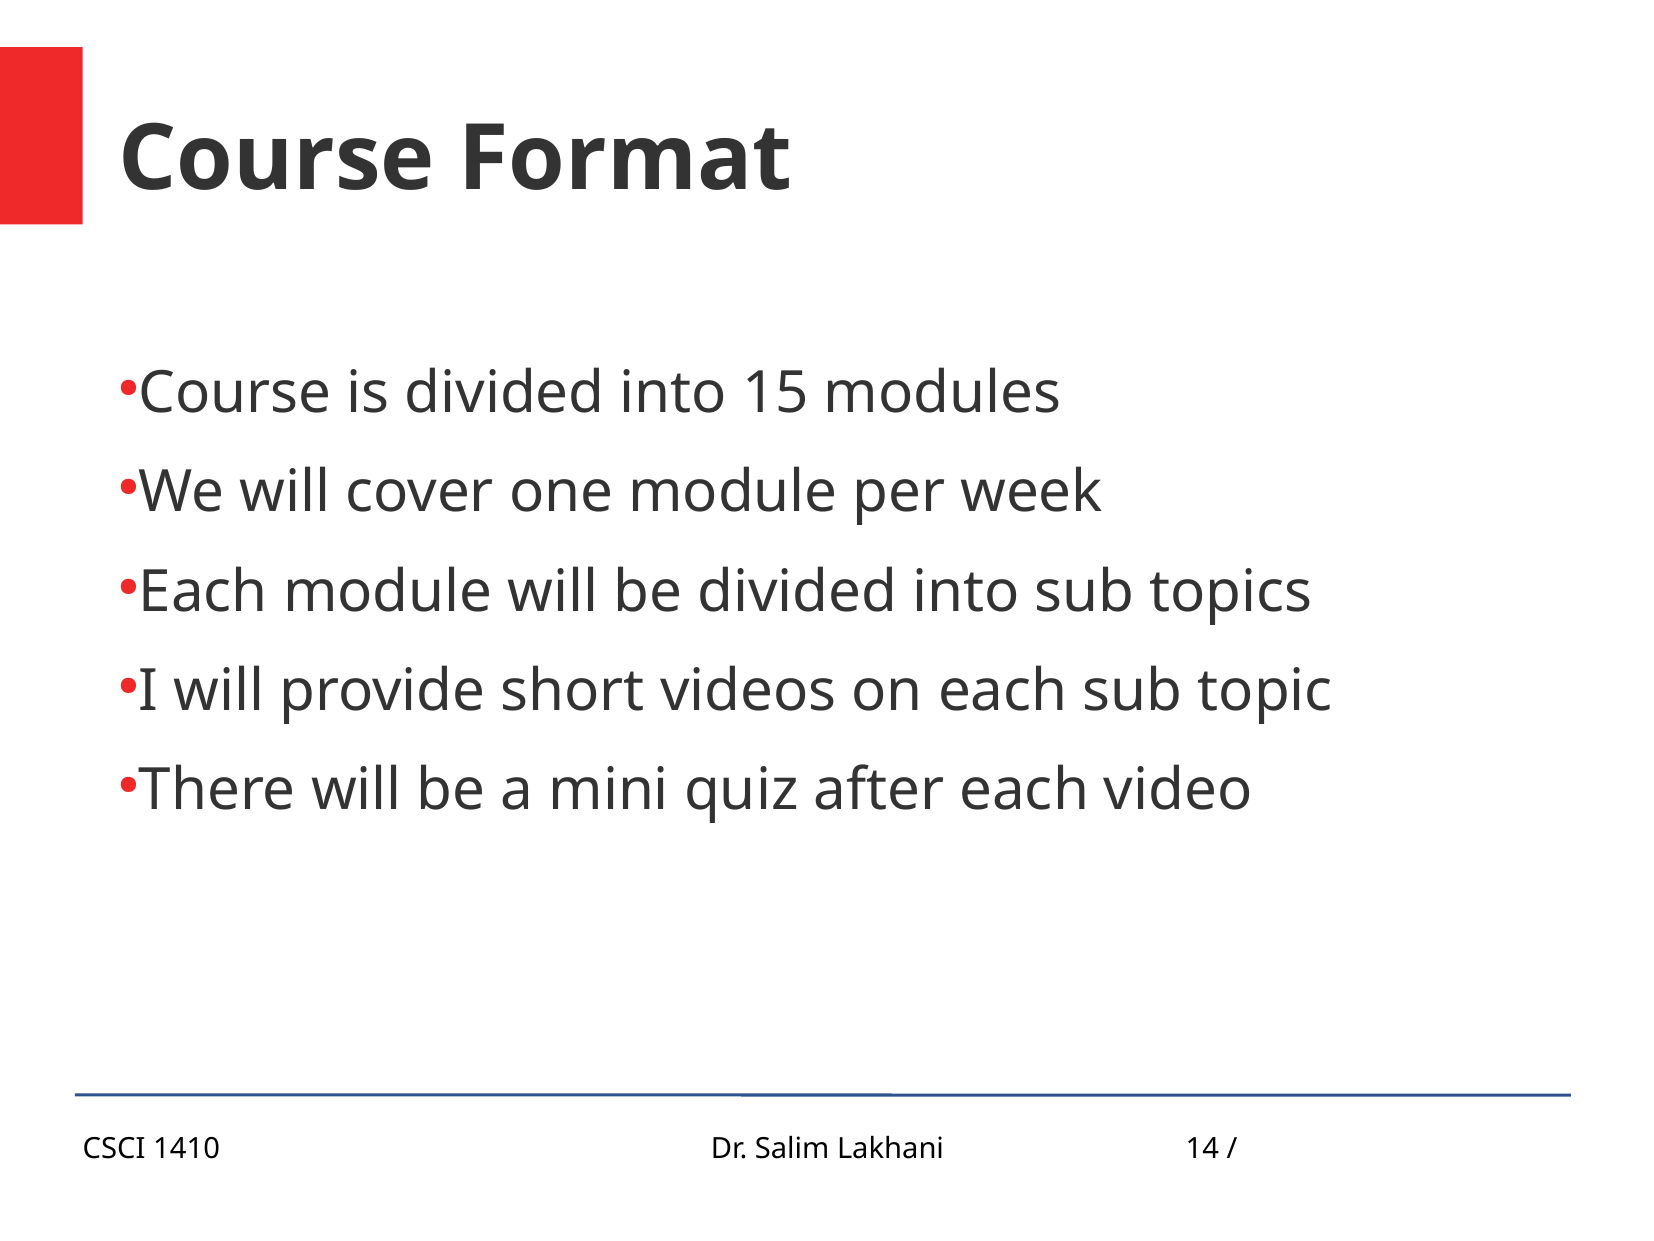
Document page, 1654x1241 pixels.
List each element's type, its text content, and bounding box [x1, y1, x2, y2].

title Course Format [118, 49, 1571, 257]
text_box / [1185, 1129, 1571, 1216]
list Course is divided into 15 modules We will cover one module per week Each module will be divided into sub topics I will provide short videos on each sub topic There will be a mini quiz after each video [118, 354, 1536, 1074]
text_box Dr. Salim Lakhani [565, 1129, 1090, 1216]
text_box CSCI 1410 [82, 1129, 468, 1216]
